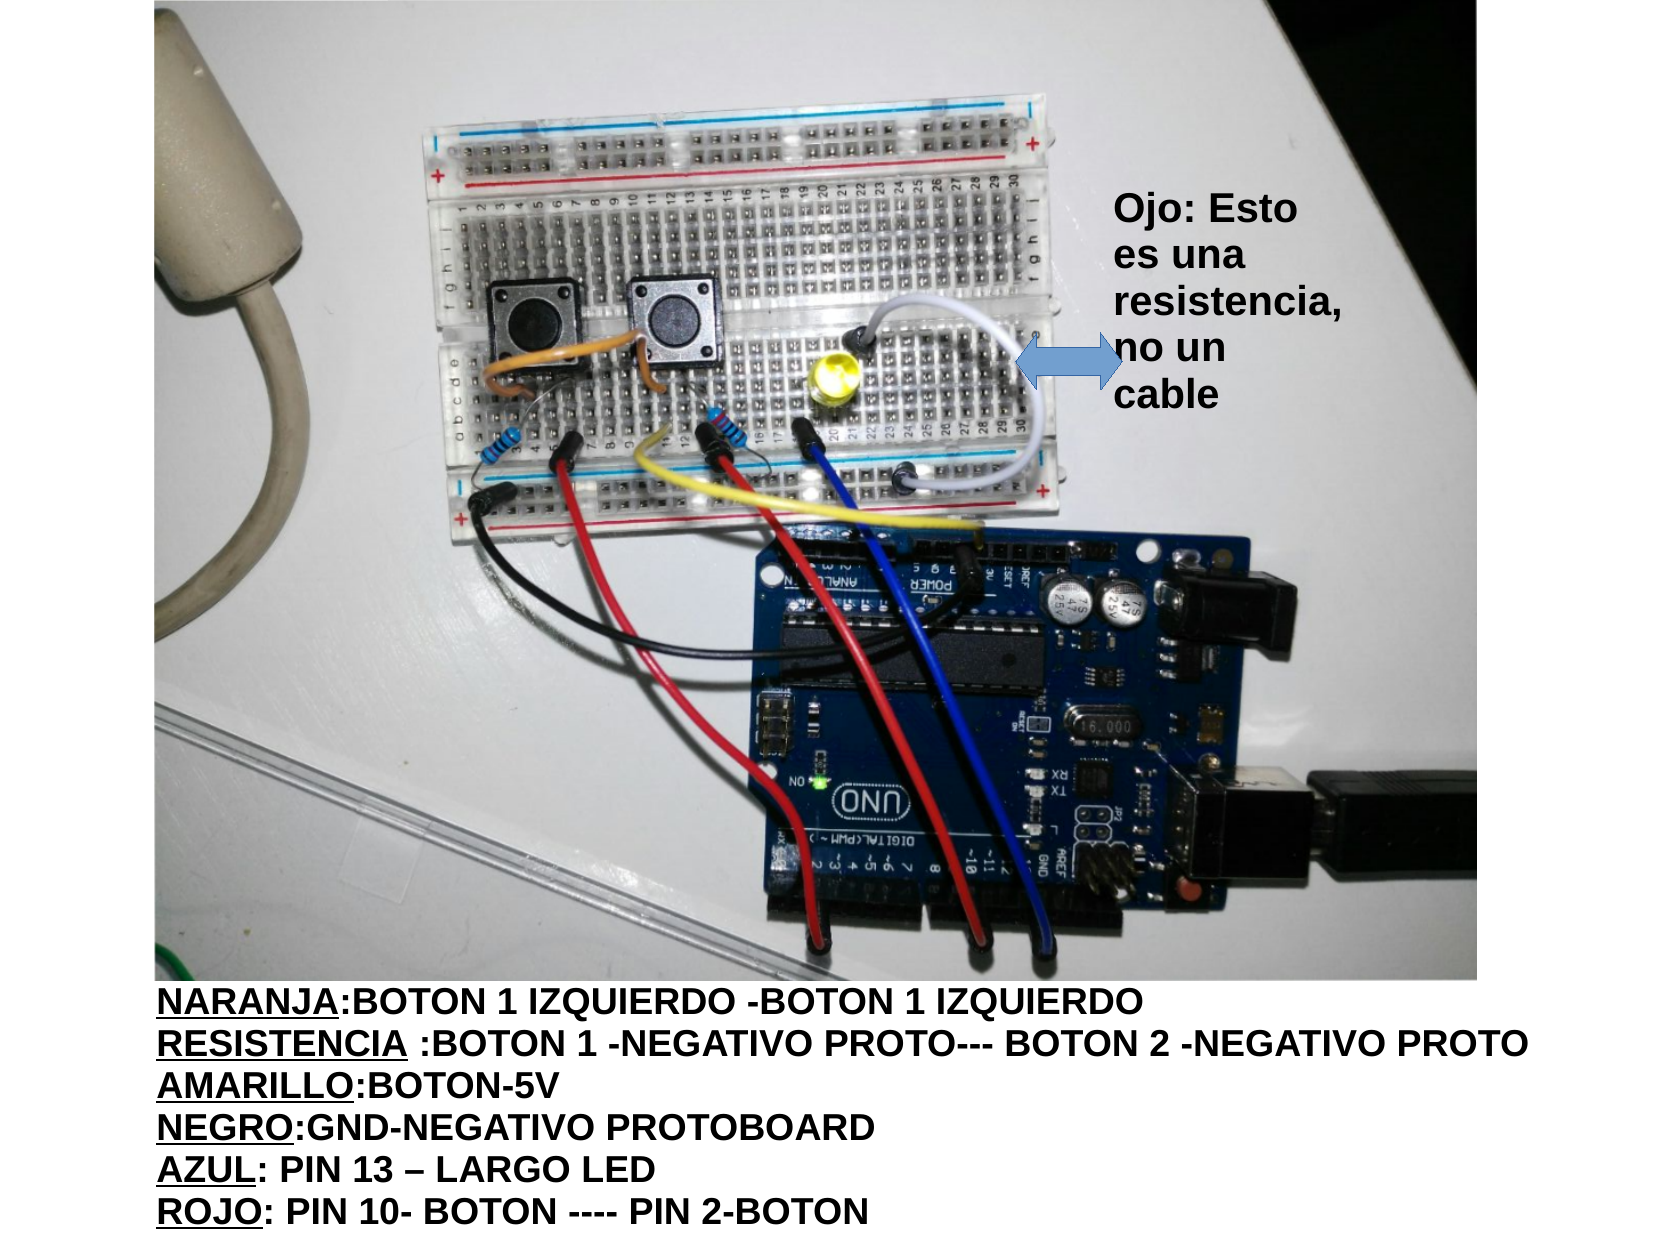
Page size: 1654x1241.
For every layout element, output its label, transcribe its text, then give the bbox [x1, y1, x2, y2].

text_box Ojo: Esto es una resistencia, no un cable [1098, 177, 1359, 428]
text_box [1015, 332, 1123, 390]
text_box NARANJA:BOTON 1 IZQUIERDO -BOTON 1 IZQUIERDO RESISTENCIA :BOTON 1 -NEGATIVO PROTO--- BOTON 2 -NEGATIVO PROTO AMARILLO:BOTON-5V NEGRO:GND-NEGATIVO PROTOBOARD AZUL: PIN 13 – LARGO LED ROJO: PIN 10- BOTON ---- PIN 2-BOTON [141, 973, 1560, 1241]
picture [153, 0, 1477, 973]
